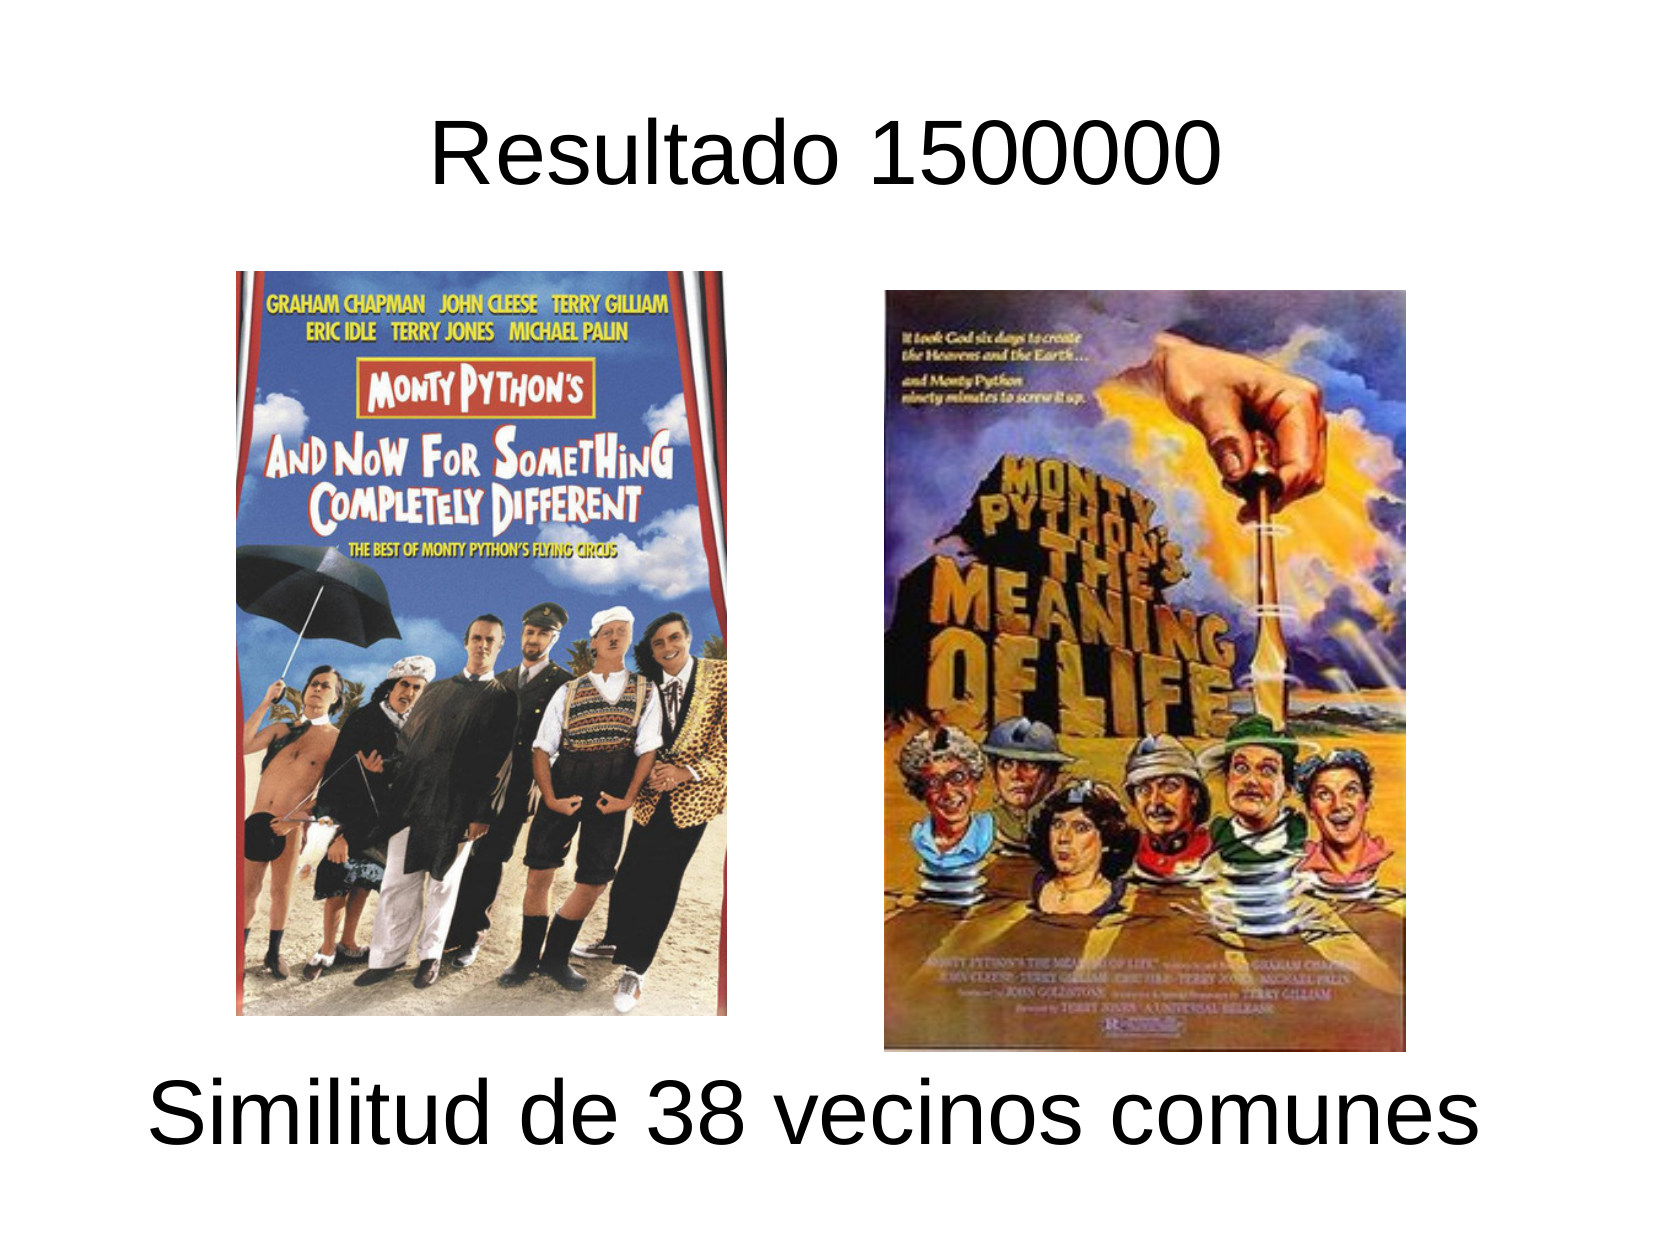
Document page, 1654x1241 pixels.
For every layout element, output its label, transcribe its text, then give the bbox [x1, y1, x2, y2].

picture [884, 290, 1406, 1052]
title Resultado 1500000 [82, 49, 1571, 257]
picture [236, 271, 727, 1016]
title Similitud de 38 vecinos comunes [70, 1009, 1560, 1217]
